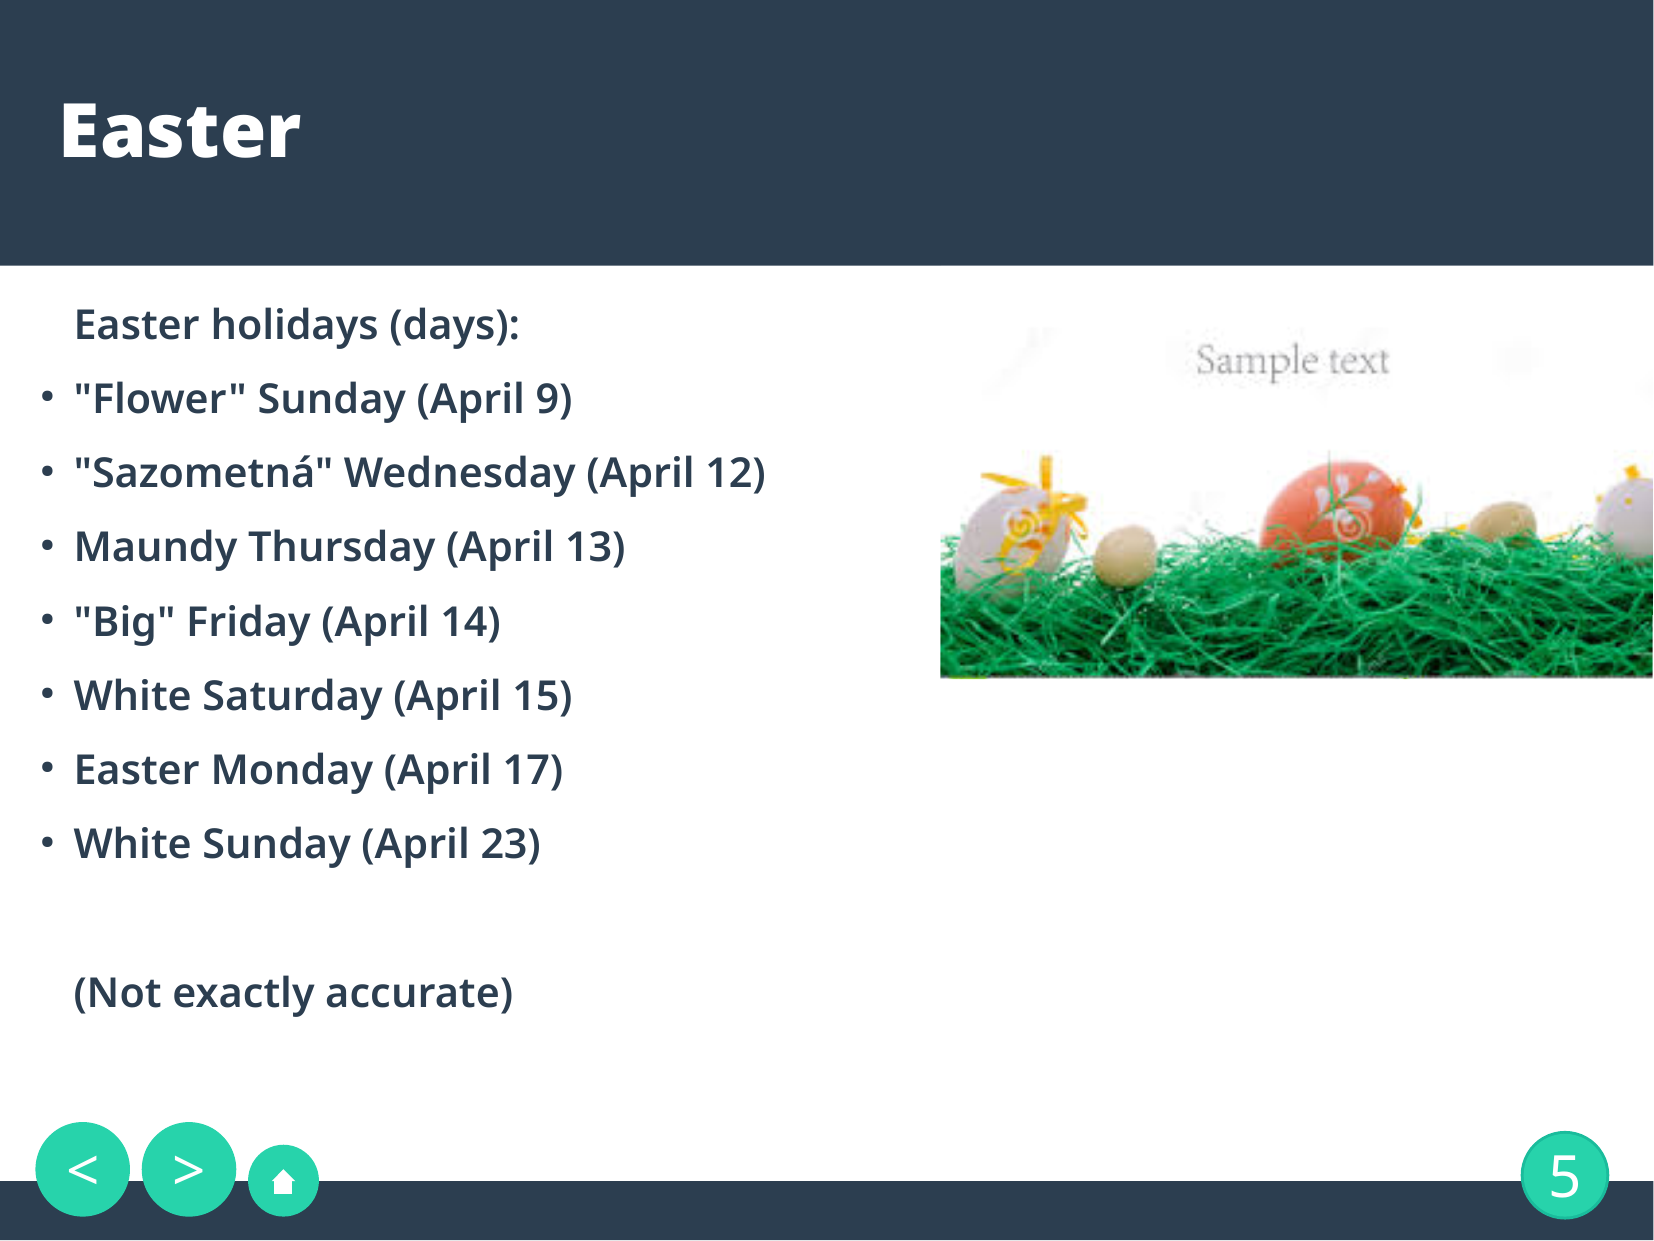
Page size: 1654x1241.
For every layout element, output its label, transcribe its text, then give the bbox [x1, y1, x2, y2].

picture [271, 1169, 296, 1194]
picture [939, 265, 1654, 680]
list Easter holidays (days): "Flower" Sunday (April 9) "Sazometná" Wednesday (April 12) Maundy Thursday (April 13) "Big" Friday (April 14) White Saturday (April 15) Easter Monday (April 17) White Sunday (April 23) (Not exactly accurate) [29, 295, 1300, 1034]
text_box 5 [1523, 1133, 1607, 1217]
text_box [248, 1144, 319, 1217]
text_box > [141, 1122, 237, 1217]
title Easter [59, 49, 1595, 207]
text_box < [35, 1122, 130, 1217]
